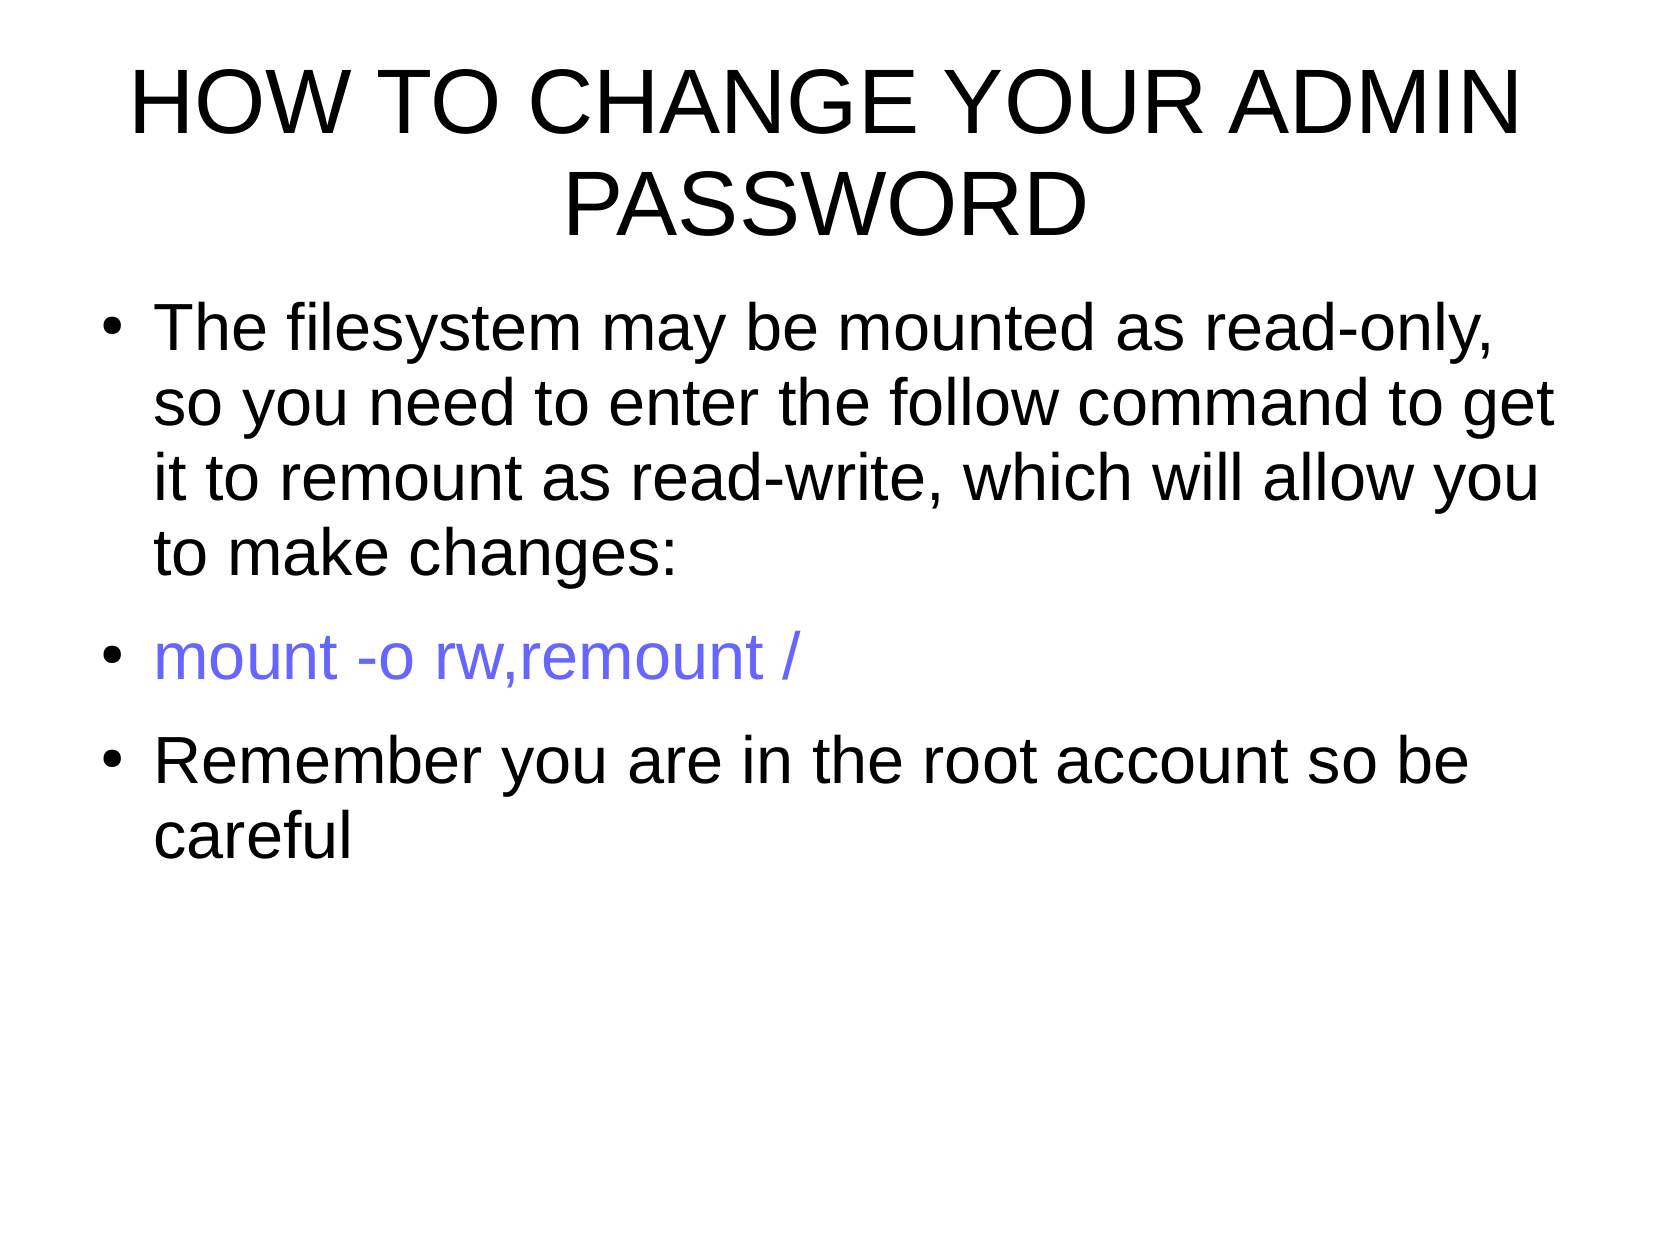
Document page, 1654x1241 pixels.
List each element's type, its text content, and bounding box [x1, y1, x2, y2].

list The filesystem may be mounted as read-only, so you need to enter the follow command to get it to remount as read-write, which will allow you to make changes: mount -o rw,remount / Remember you are in the root account so be careful [82, 290, 1571, 1010]
title HOW TO CHANGE YOUR ADMIN PASSWORD [82, 49, 1571, 257]
